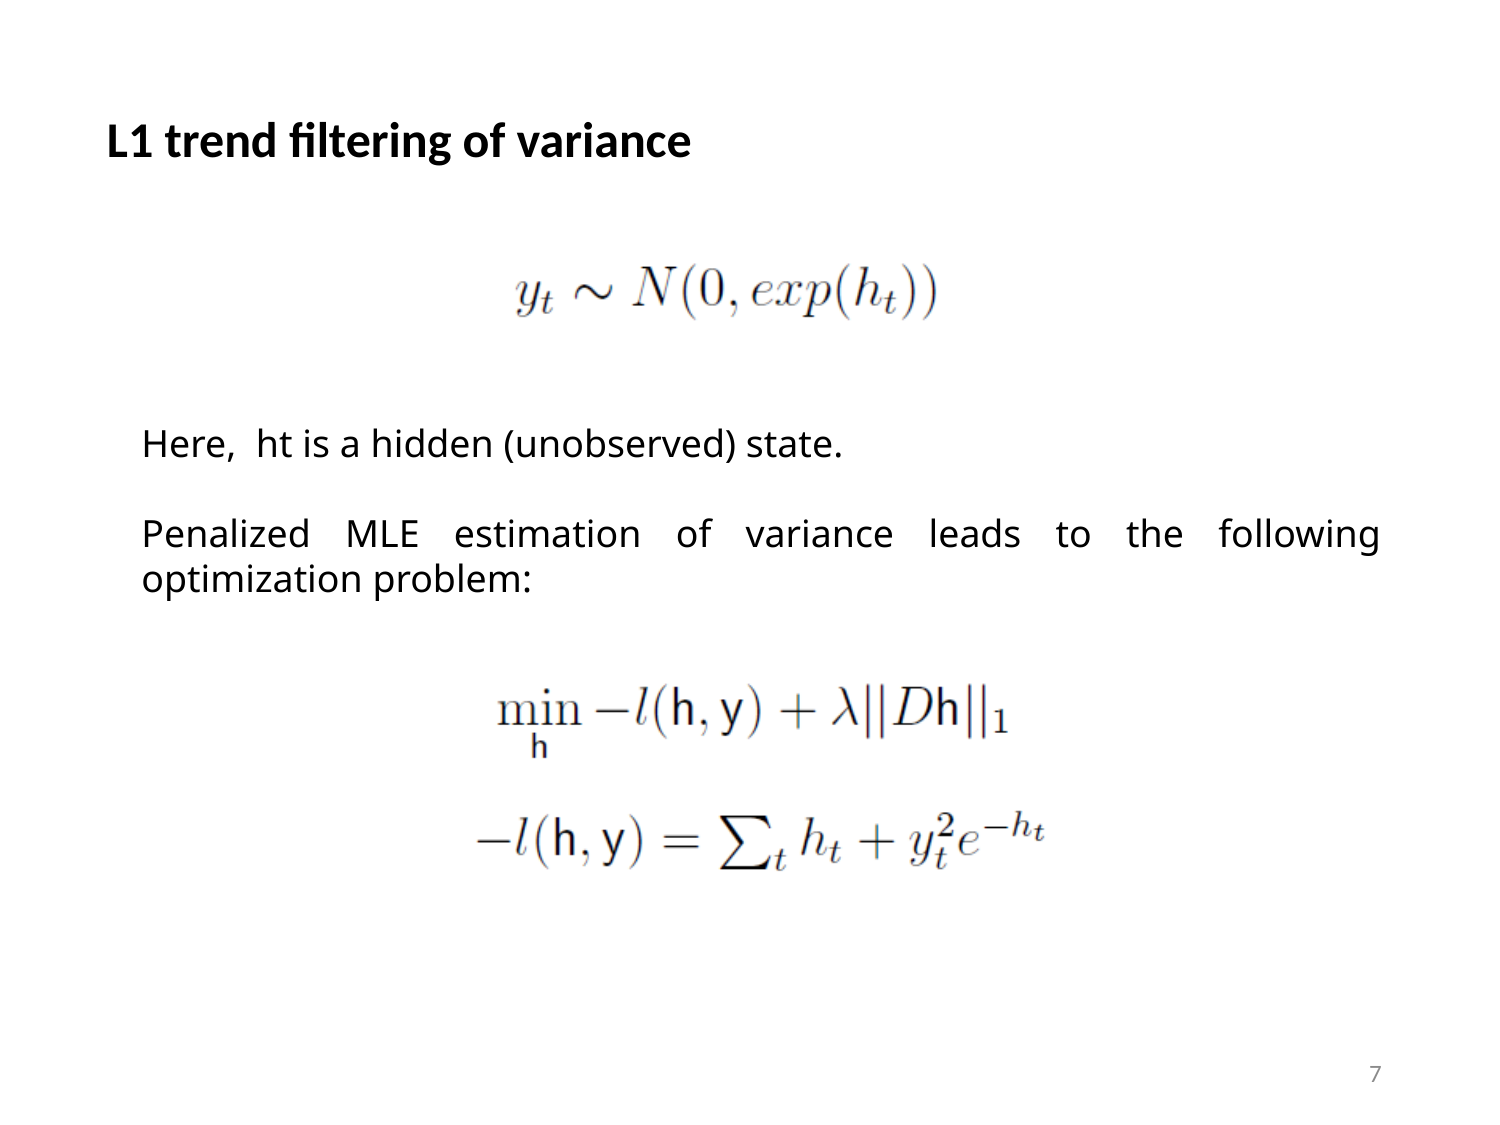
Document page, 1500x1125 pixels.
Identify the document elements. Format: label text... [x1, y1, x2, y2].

text_box L1 trend filtering of variance [92, 100, 707, 175]
text_box Here, ht is a hidden (unobserved) state. Penalized MLE estimation of variance leads to the following optimization problem: [126, 412, 1397, 608]
slide_number <number> [1059, 1042, 1397, 1103]
picture [497, 233, 957, 348]
picture [487, 654, 1022, 774]
picture [464, 797, 1060, 879]
